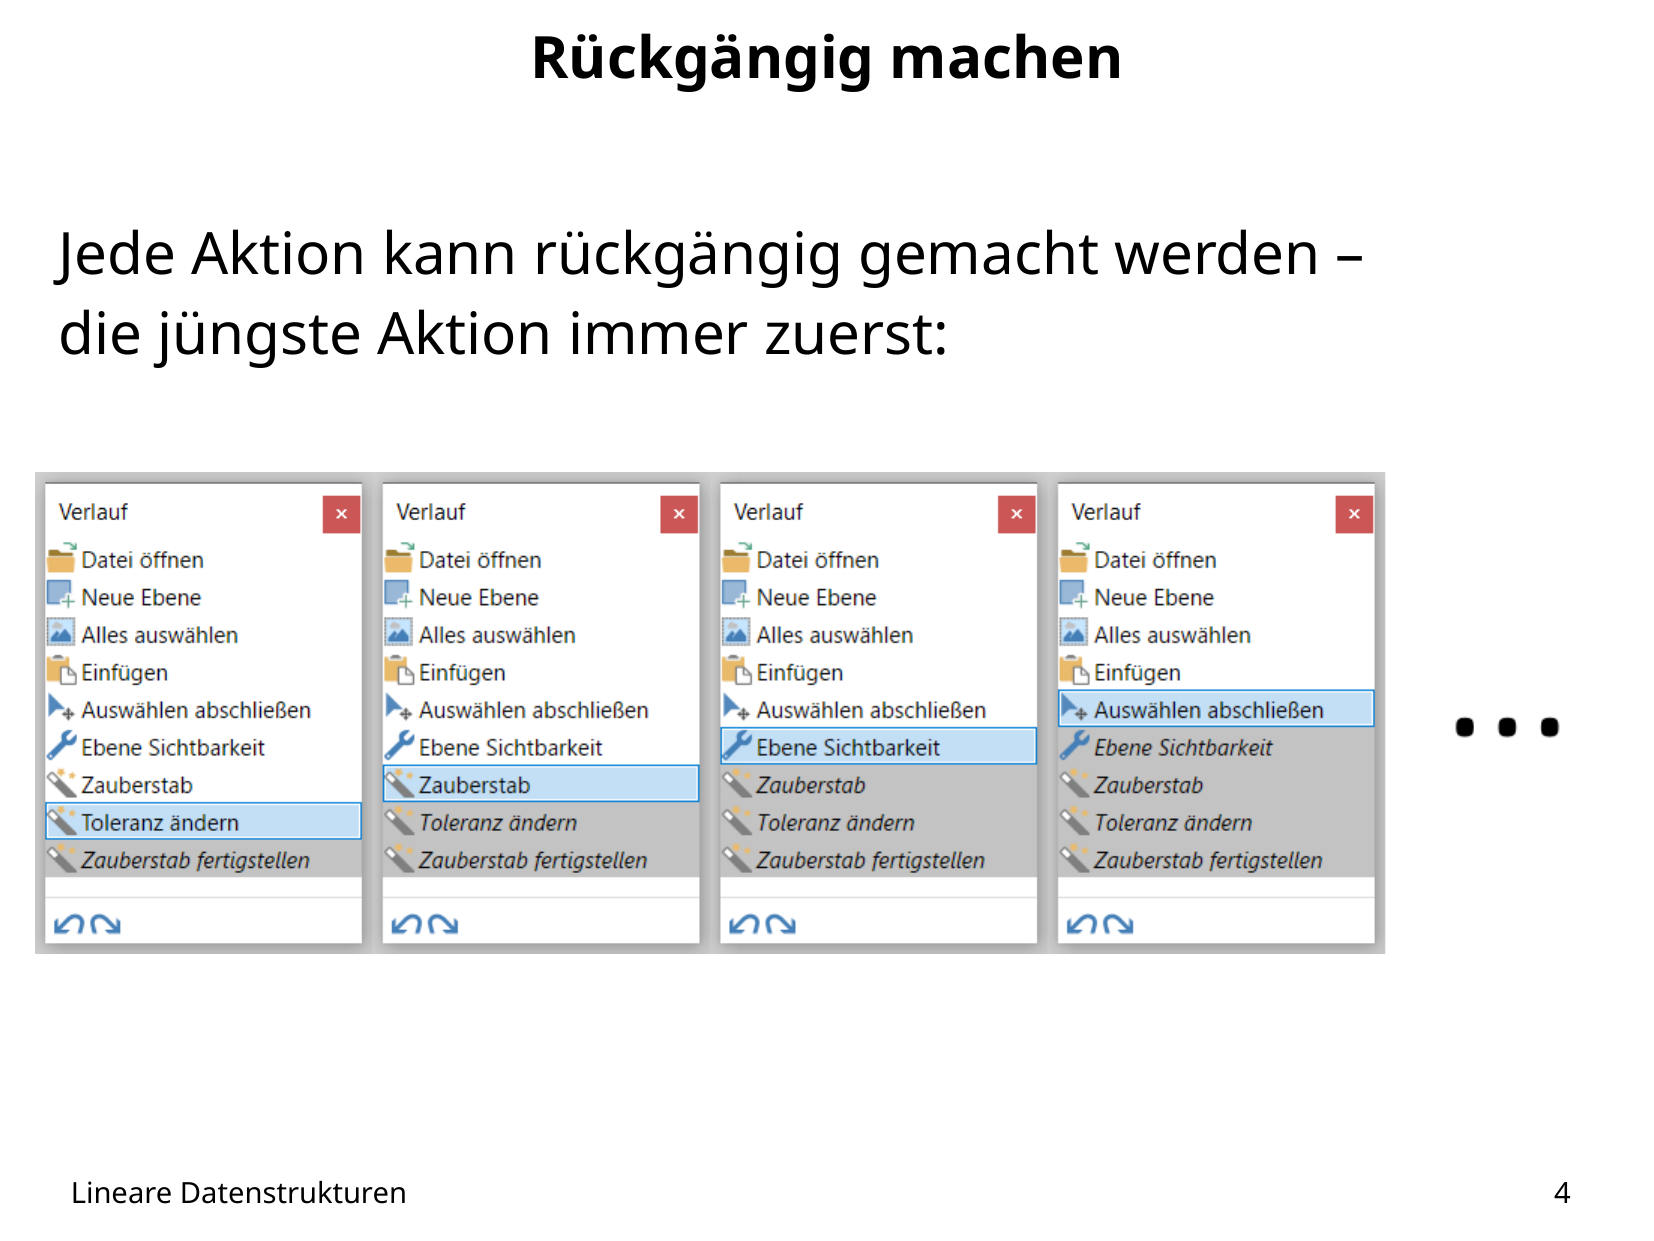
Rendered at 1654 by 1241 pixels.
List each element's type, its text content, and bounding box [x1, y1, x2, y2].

title Rückgängig machen [0, 5, 1654, 107]
picture [35, 472, 1630, 954]
list Jede Aktion kann rückgängig gemacht werden – die jüngste Aktion immer zuerst: [59, 212, 1619, 390]
